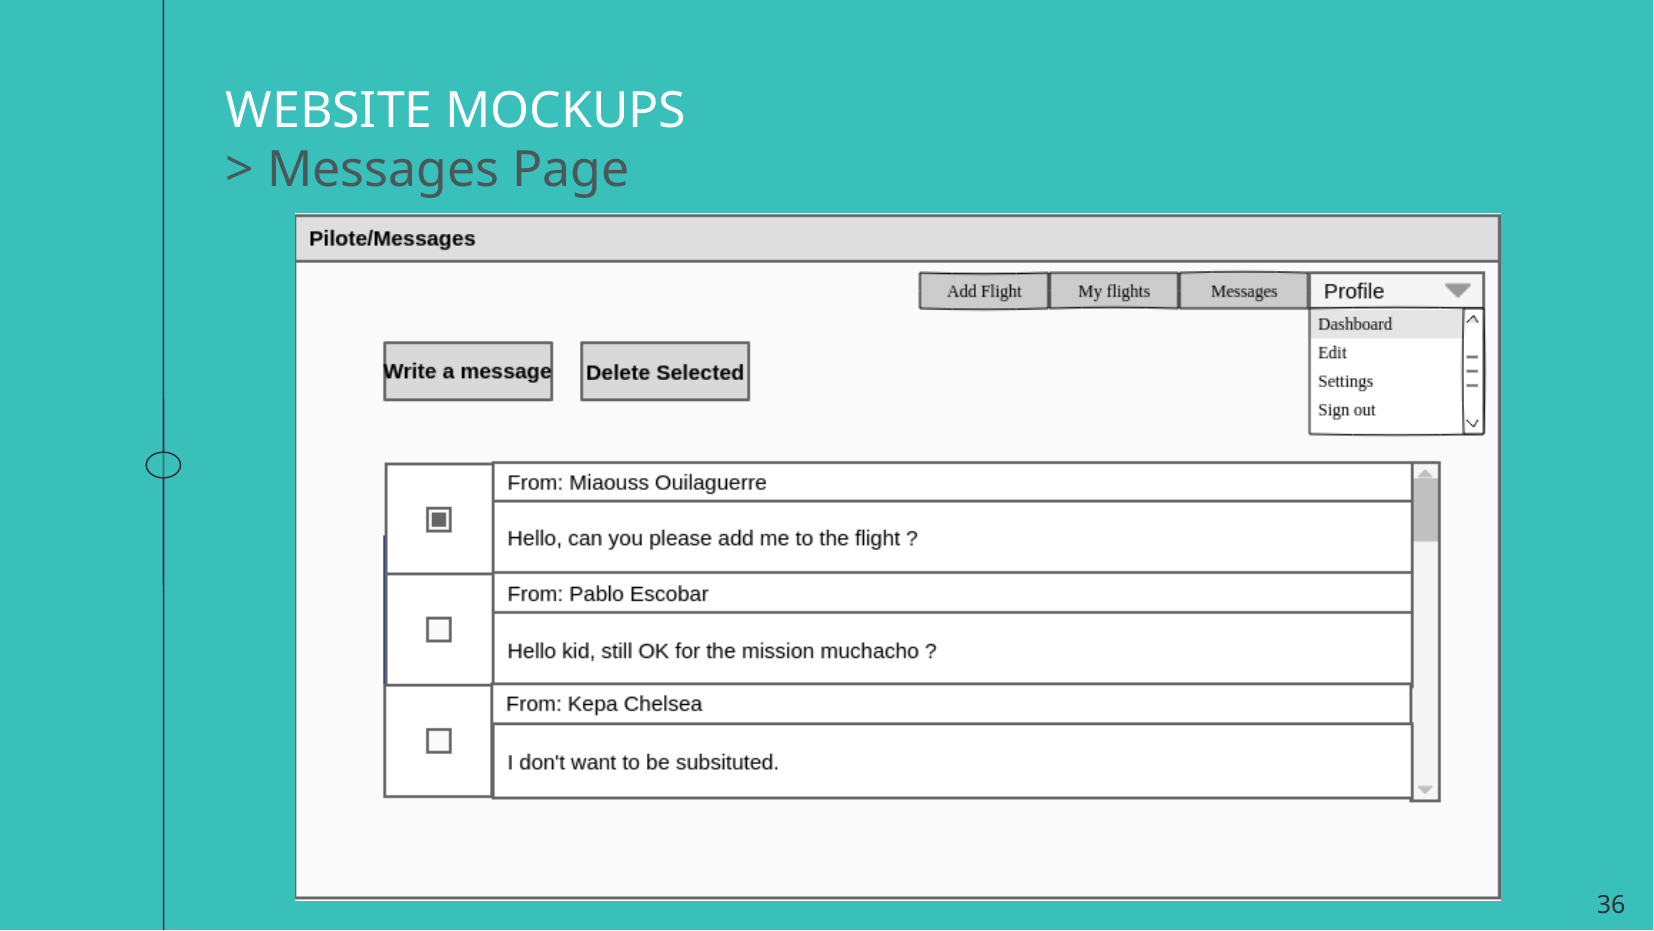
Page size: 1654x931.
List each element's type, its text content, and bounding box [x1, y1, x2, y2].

title WEBSITE MOCKUPS [210, 90, 1451, 153]
picture [295, 213, 1501, 902]
slide_number <numéro> [1541, 873, 1641, 931]
title > Messages Page [210, 153, 1451, 212]
